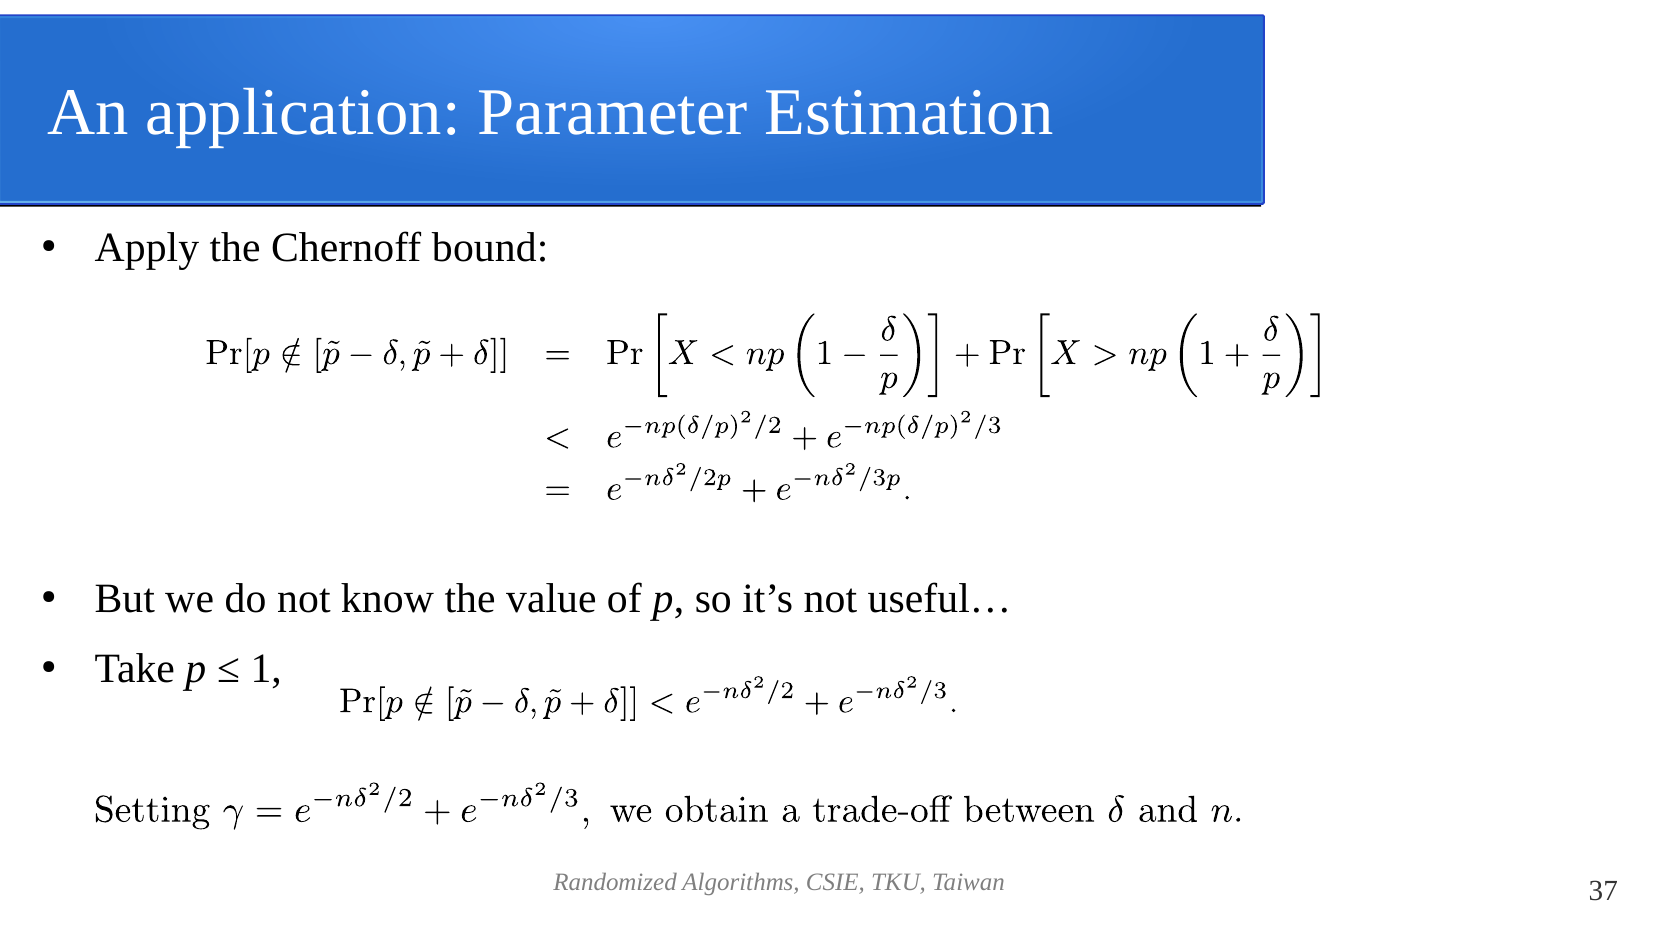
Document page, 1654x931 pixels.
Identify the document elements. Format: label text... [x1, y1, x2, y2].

list Apply the Chernoff bound: But we do not know the value of p, so it’s not useful… Take p ≤ 1, [23, 224, 1512, 839]
title An application: Parameter Estimation [47, 35, 1199, 189]
picture [205, 313, 1320, 503]
picture [337, 674, 957, 723]
picture [93, 782, 1241, 830]
